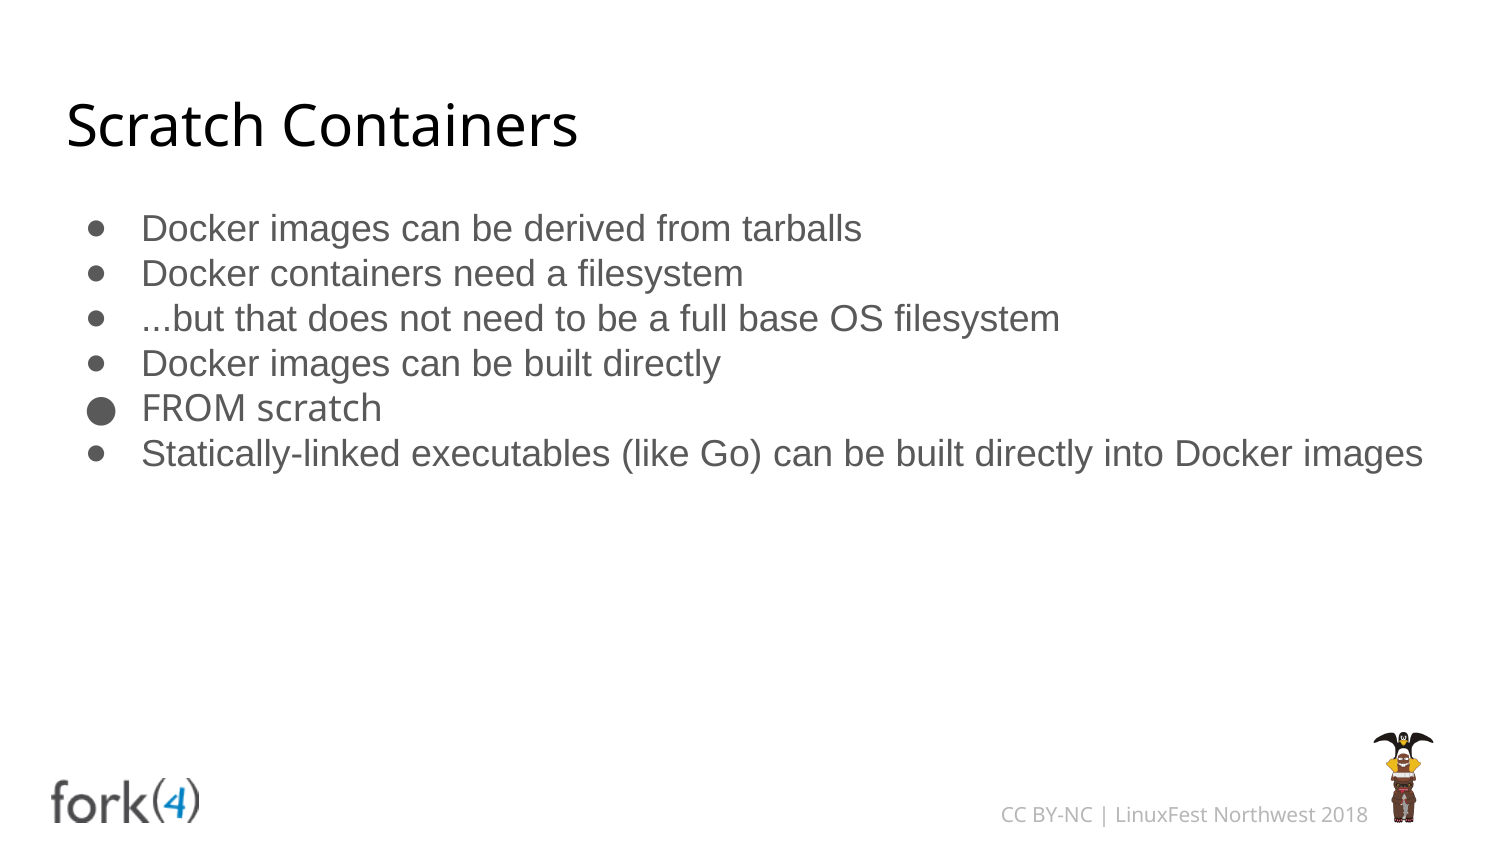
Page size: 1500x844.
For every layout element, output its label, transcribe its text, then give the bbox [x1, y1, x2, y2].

picture [51, 778, 199, 823]
title Scratch Containers [51, 72, 1449, 167]
picture [1358, 750, 1449, 823]
list Docker images can be derived from tarballs Docker containers need a filesystem ...but that does not need to be a full base OS filesystem Docker images can be built directly FROM scratch Statically-linked executables (like Go) can be built directly into Docker images [51, 189, 1449, 750]
